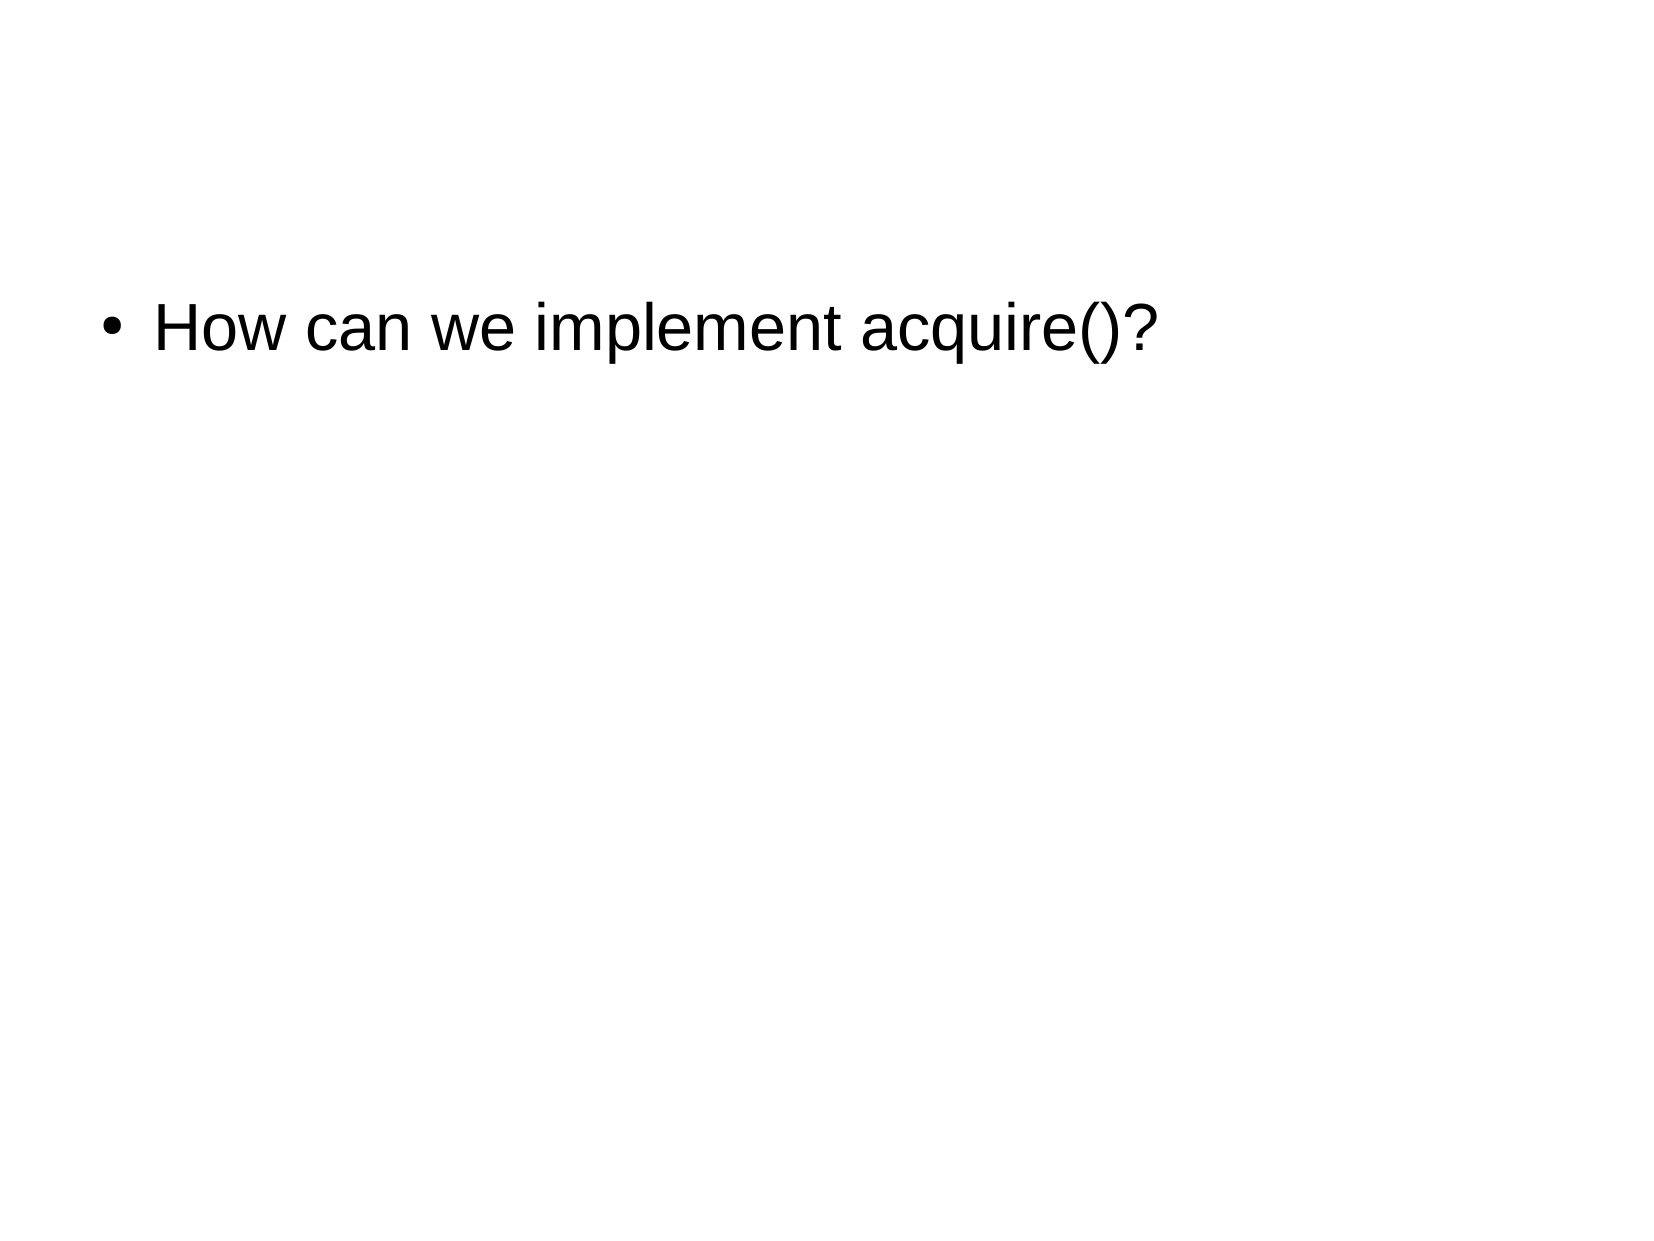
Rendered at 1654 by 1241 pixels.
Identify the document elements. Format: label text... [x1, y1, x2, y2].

list How can we implement acquire()? [82, 290, 1571, 1010]
